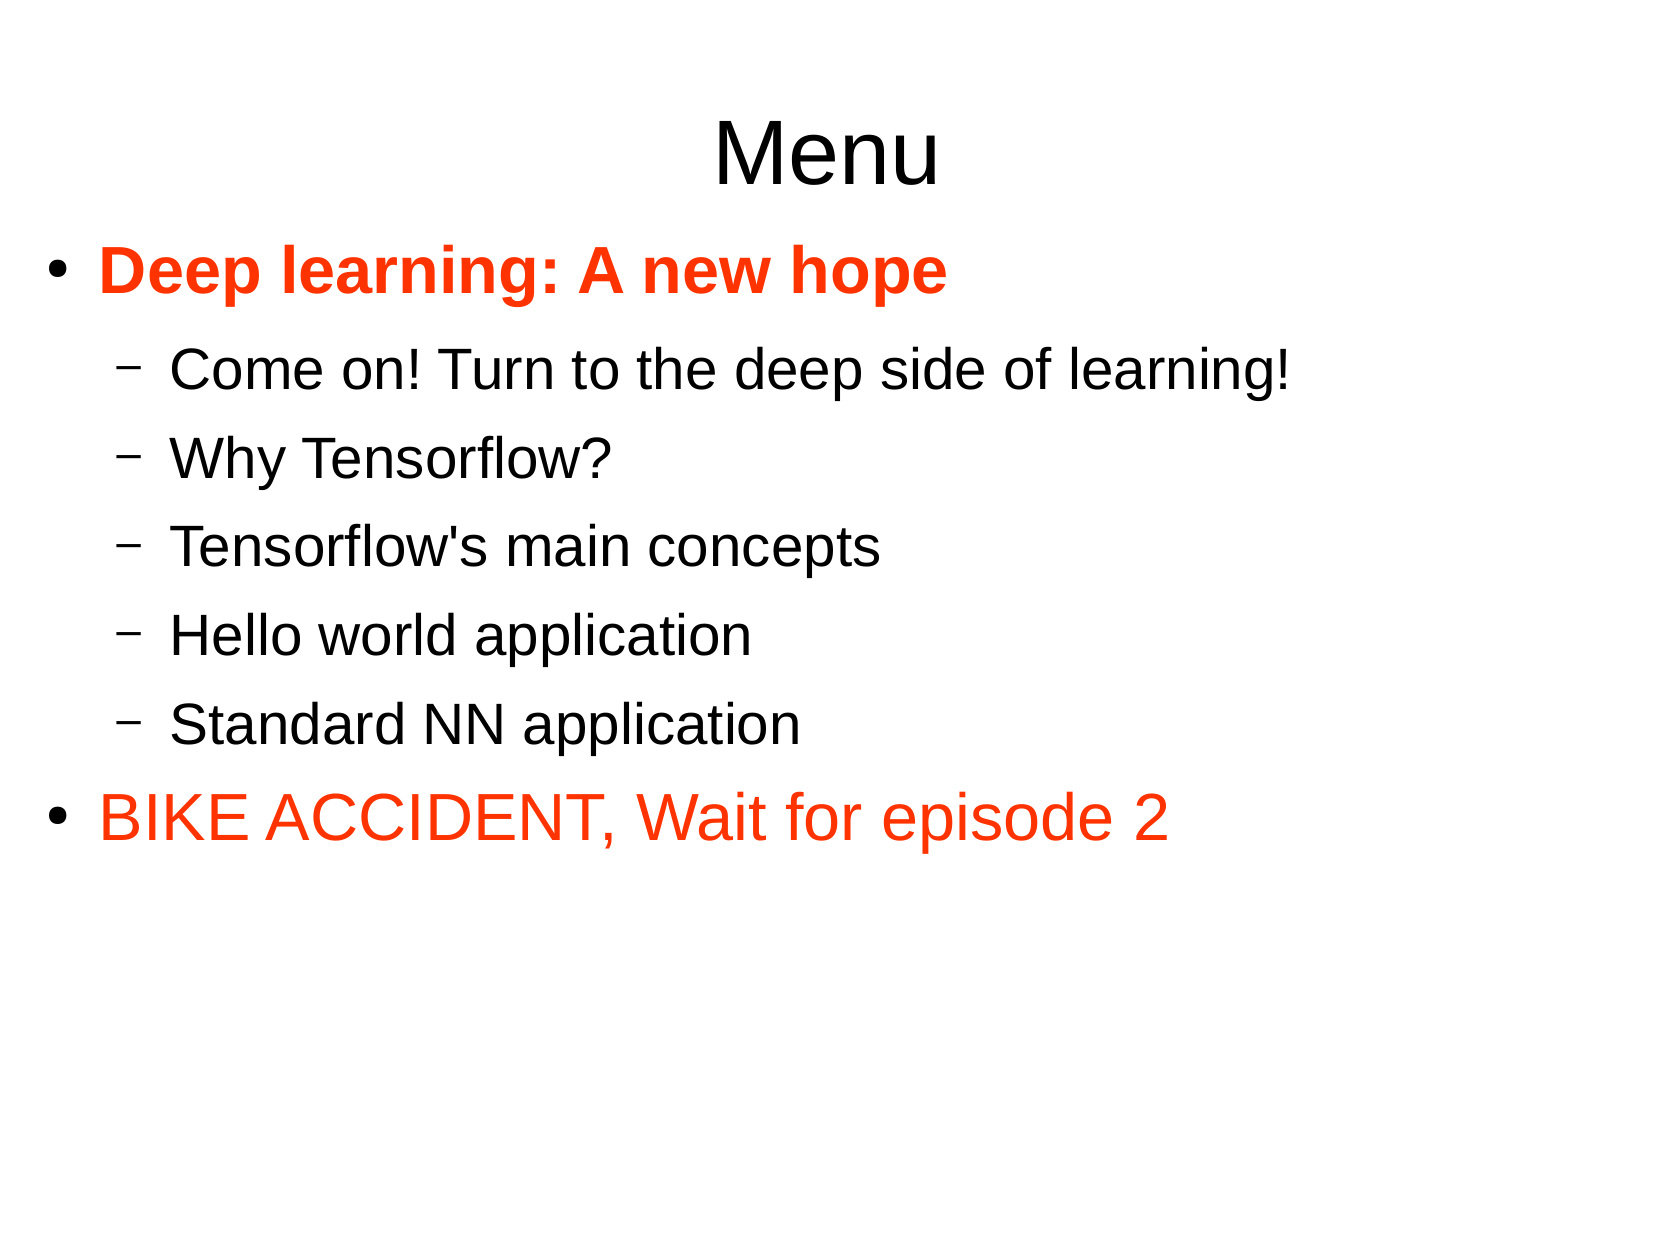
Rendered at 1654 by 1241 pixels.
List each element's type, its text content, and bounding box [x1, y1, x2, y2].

list Deep learning: A new hope Come on! Turn to the deep side of learning! Why Tensorflow? Tensorflow's main concepts Hello world application Standard NN application BIKE ACCIDENT, Wait for episode 2 [28, 232, 1591, 1201]
title Menu [82, 49, 1571, 232]
